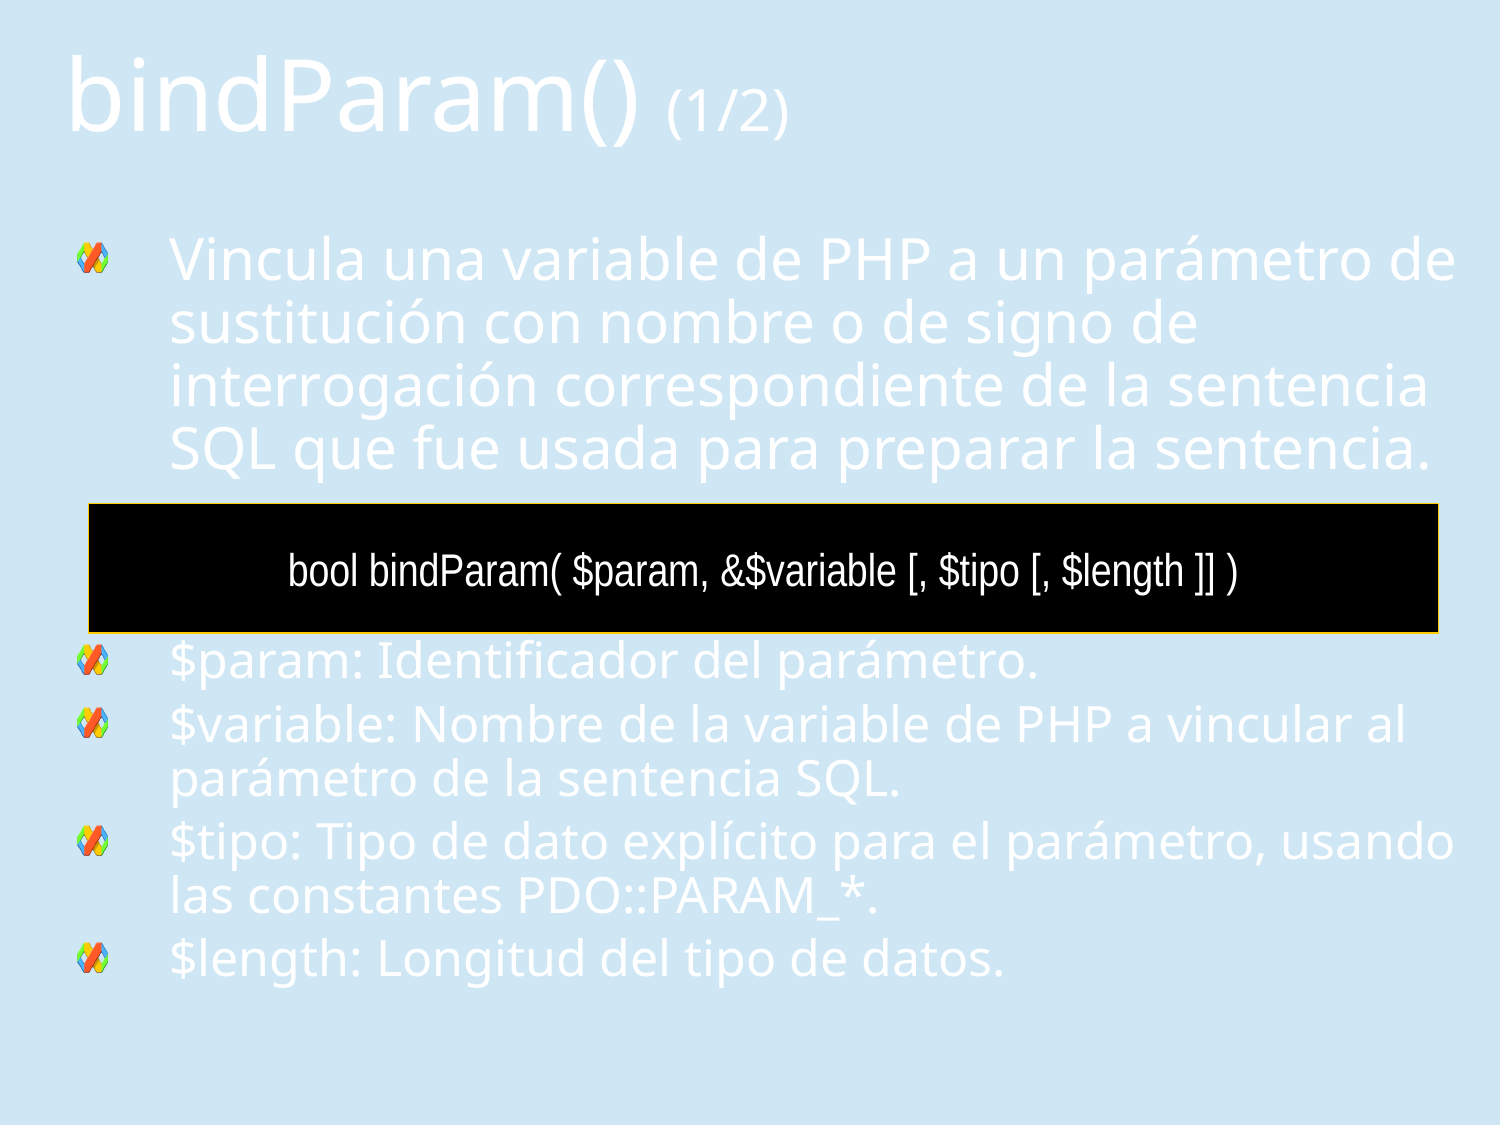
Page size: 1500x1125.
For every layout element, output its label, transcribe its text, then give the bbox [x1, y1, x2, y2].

text_box bool bindParam( $param, &$variable [, $tipo [, $length ]] ) [88, 503, 1439, 634]
picture [77, 707, 108, 738]
text_box bindParam() (1/2) [49, 37, 1456, 161]
picture [77, 644, 108, 675]
picture [77, 825, 108, 856]
text_box Vincula una variable de PHP a un parámetro de sustitución con nombre o de signo de interrogación correspondiente de la sentencia SQL que fue usada para preparar la sentencia. $param: Identificador del parámetro. $variable: Nombre de la variable de PHP a vincular al parámetro de la sentencia SQL. $tipo: Tipo de dato explícito para el parámetro, usando las constantes PDO::PARAM_*. $length: Longitud del tipo de datos. [63, 222, 1500, 995]
picture [77, 242, 108, 273]
picture [77, 942, 108, 973]
